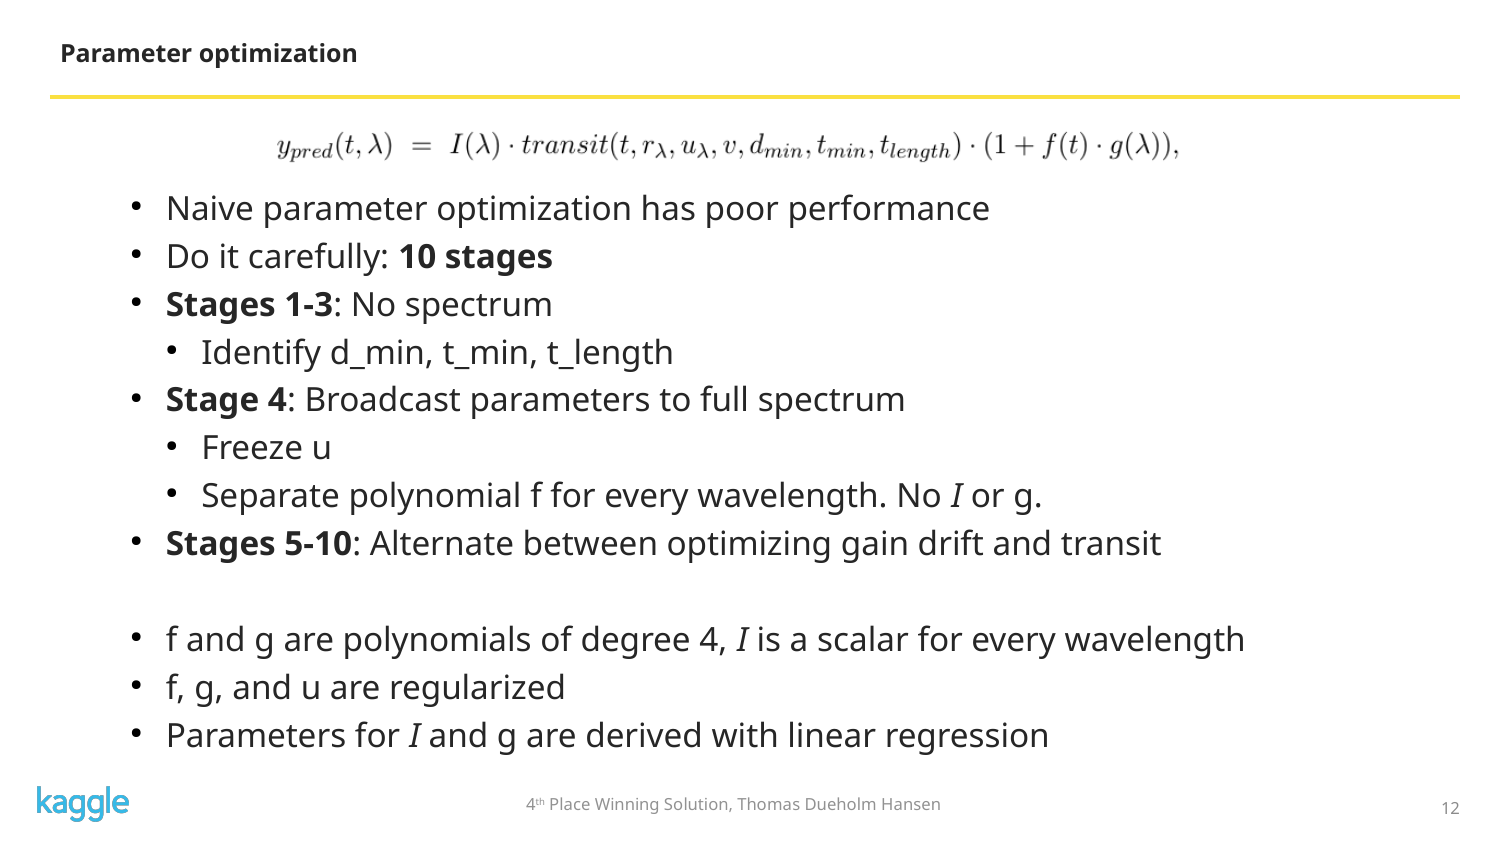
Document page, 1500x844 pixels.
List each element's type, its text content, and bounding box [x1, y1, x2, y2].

picture [262, 123, 1186, 170]
text_box Parameter optimization [45, 30, 888, 116]
picture [37, 786, 129, 822]
text_box Naive parameter optimization has poor performance Do it carefully: 10 stages Stages 1-3: No spectrum Identify d_min, t_min, t_length Stage 4: Broadcast parameters to full spectrum Freeze u Separate polynomial f for every wavelength. No I or g. Stages 5-10: Alternate between optimizing gain drift and transit f and g are polynomials of degree 4, I is a scalar for every wavelength f, g, and u are regularized Parameters for I and g are derived with linear regression [44, 131, 1425, 762]
slide_number <number> [1137, 786, 1475, 832]
